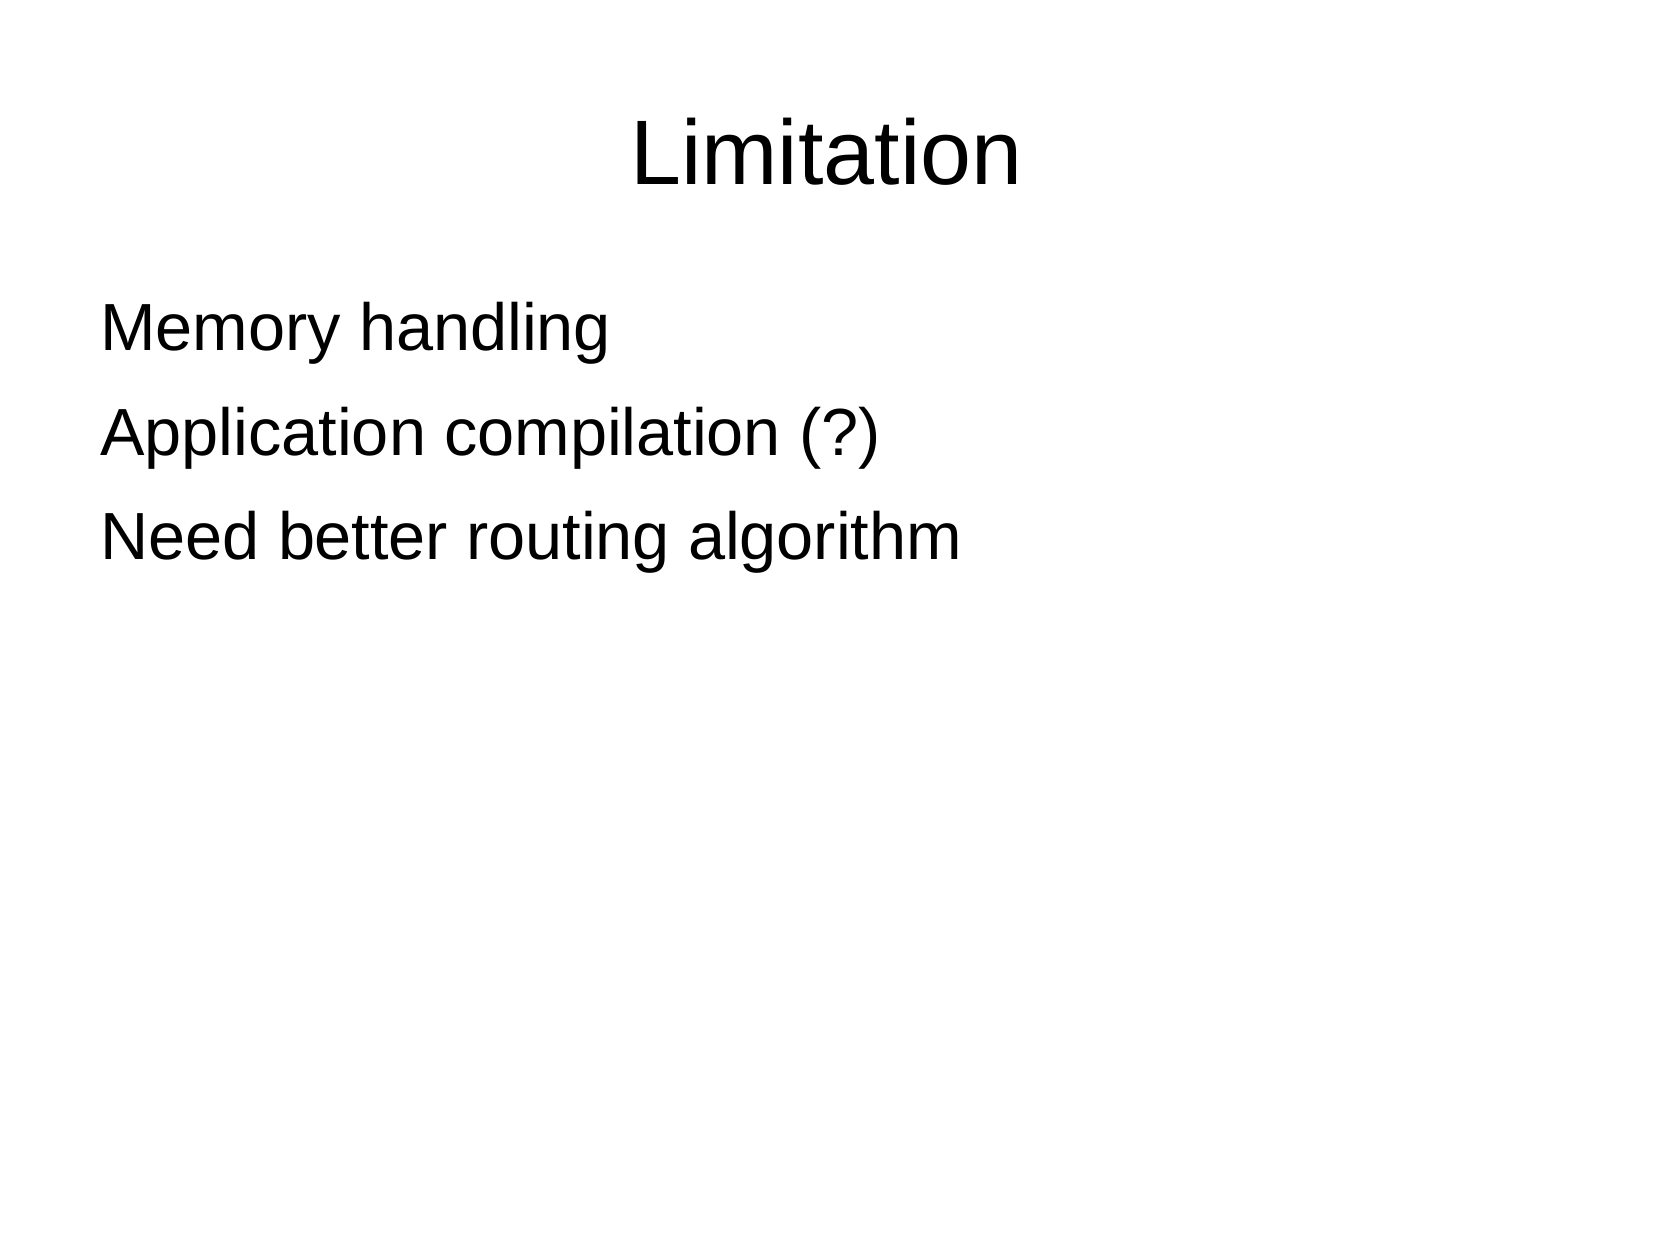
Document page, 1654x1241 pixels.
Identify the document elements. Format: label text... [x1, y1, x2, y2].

title Limitation [82, 56, 1571, 250]
list Memory handling Application compilation (?) Need better routing algorithm [82, 290, 1571, 1094]
